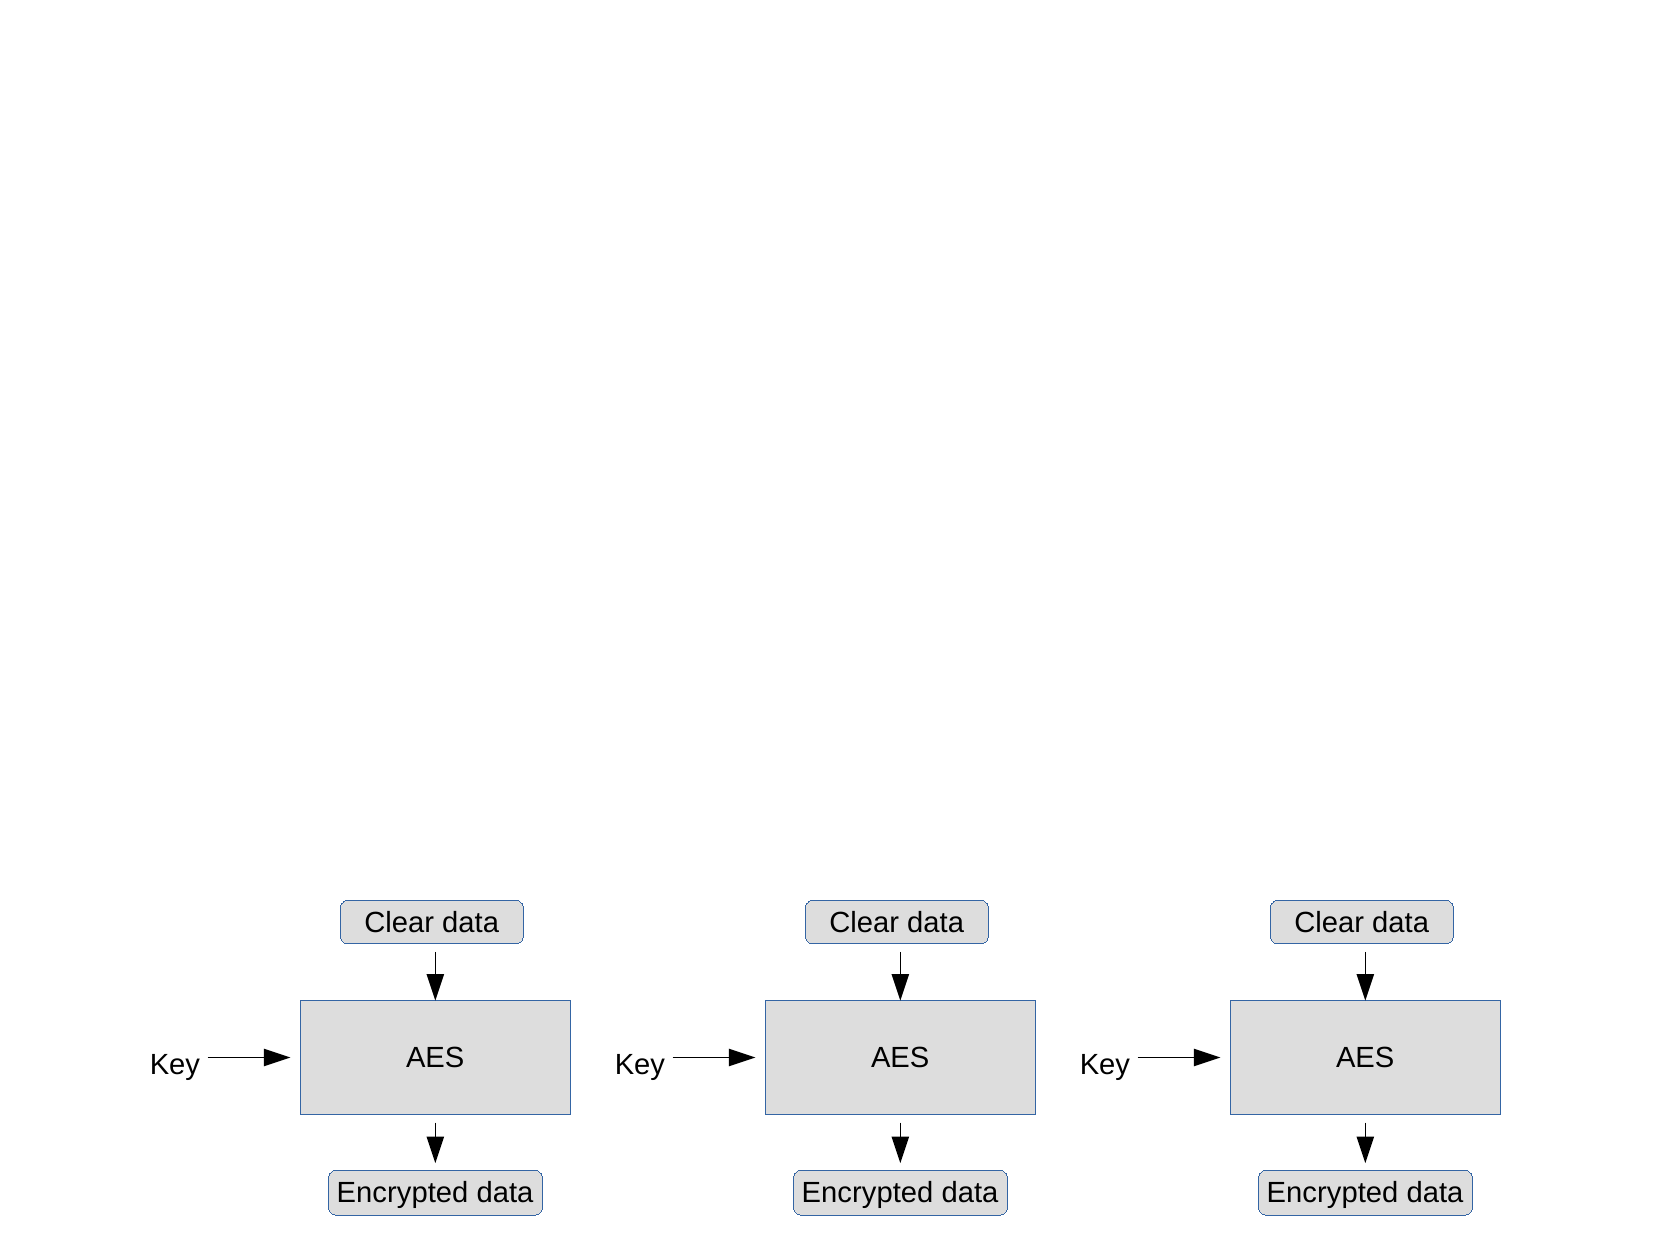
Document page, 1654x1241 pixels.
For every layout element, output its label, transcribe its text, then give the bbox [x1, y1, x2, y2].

text_box Clear data [805, 900, 989, 944]
text_box Clear data [1270, 900, 1454, 944]
text_box Encrypted data [328, 1170, 543, 1216]
text_box AES [765, 1000, 1036, 1115]
text_box Key [1065, 1041, 1169, 1089]
text_box Clear data [340, 900, 524, 944]
text_box Encrypted data [1258, 1170, 1473, 1216]
text_box AES [300, 1000, 571, 1115]
text_box AES [1230, 1000, 1501, 1115]
text_box Encrypted data [793, 1170, 1008, 1216]
text_box Key [135, 1041, 239, 1089]
text_box Key [600, 1041, 704, 1089]
